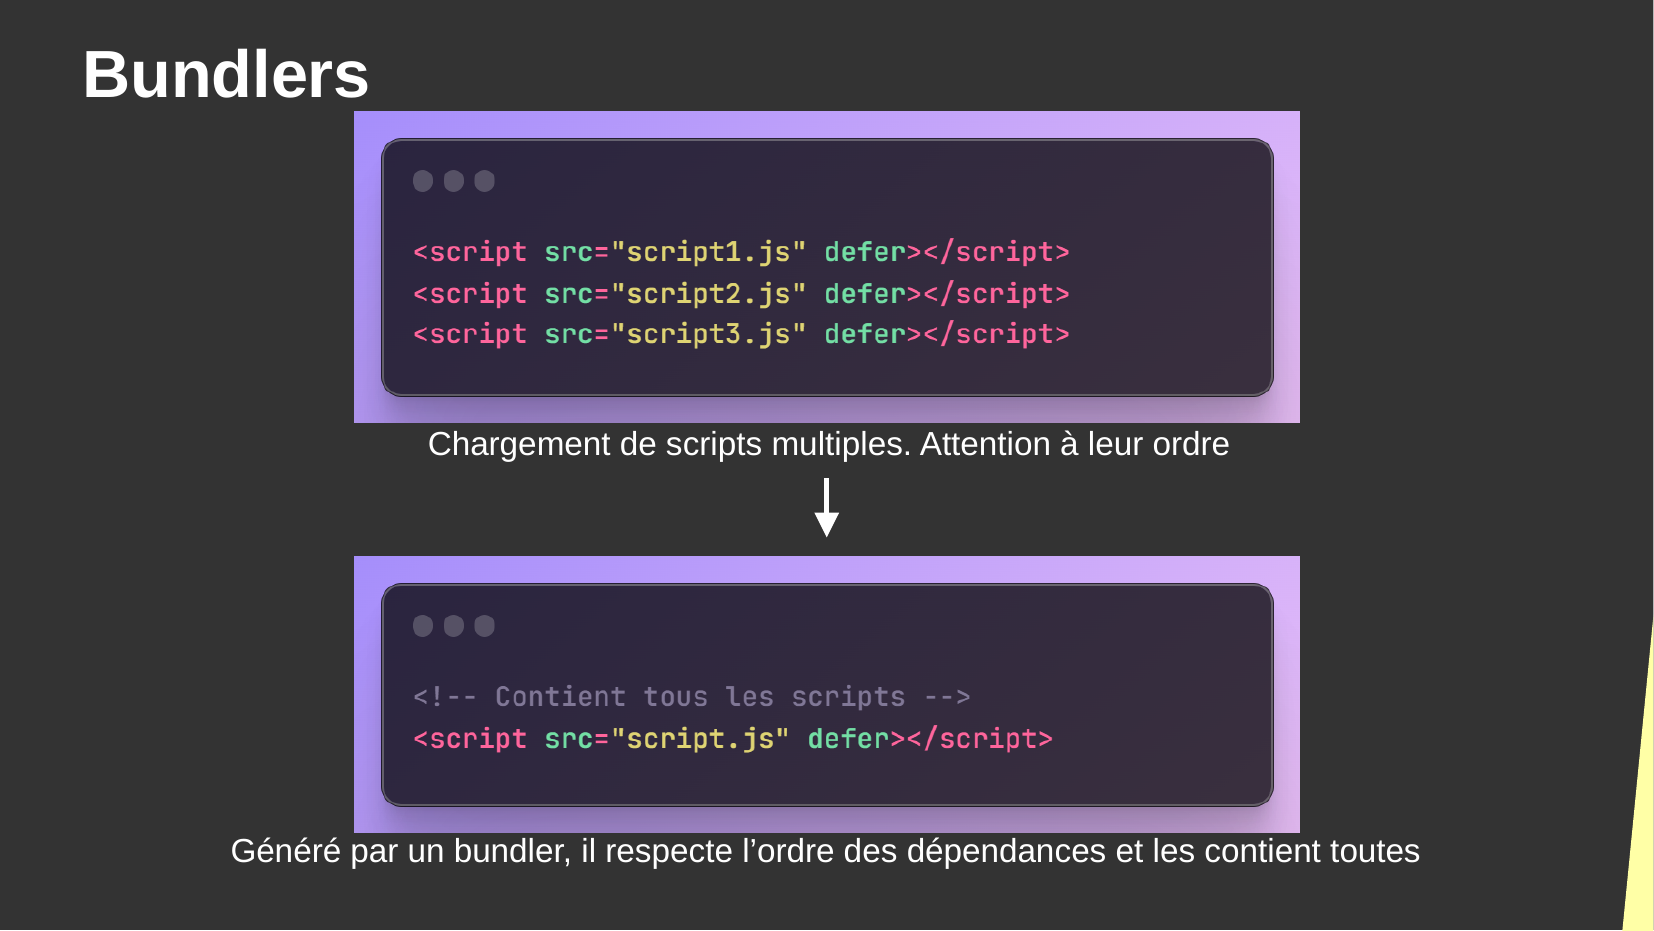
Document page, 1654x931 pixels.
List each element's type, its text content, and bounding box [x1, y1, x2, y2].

list Chargement de scripts multiples. Attention à leur ordre [354, 425, 1306, 479]
title Bundlers [82, 37, 1571, 112]
list Généré par un bundler, il respecte l’ordre des dépendances et les contient toutes [220, 832, 1434, 886]
text_box [1622, 609, 1654, 931]
picture [354, 111, 1300, 423]
picture [354, 556, 1300, 832]
